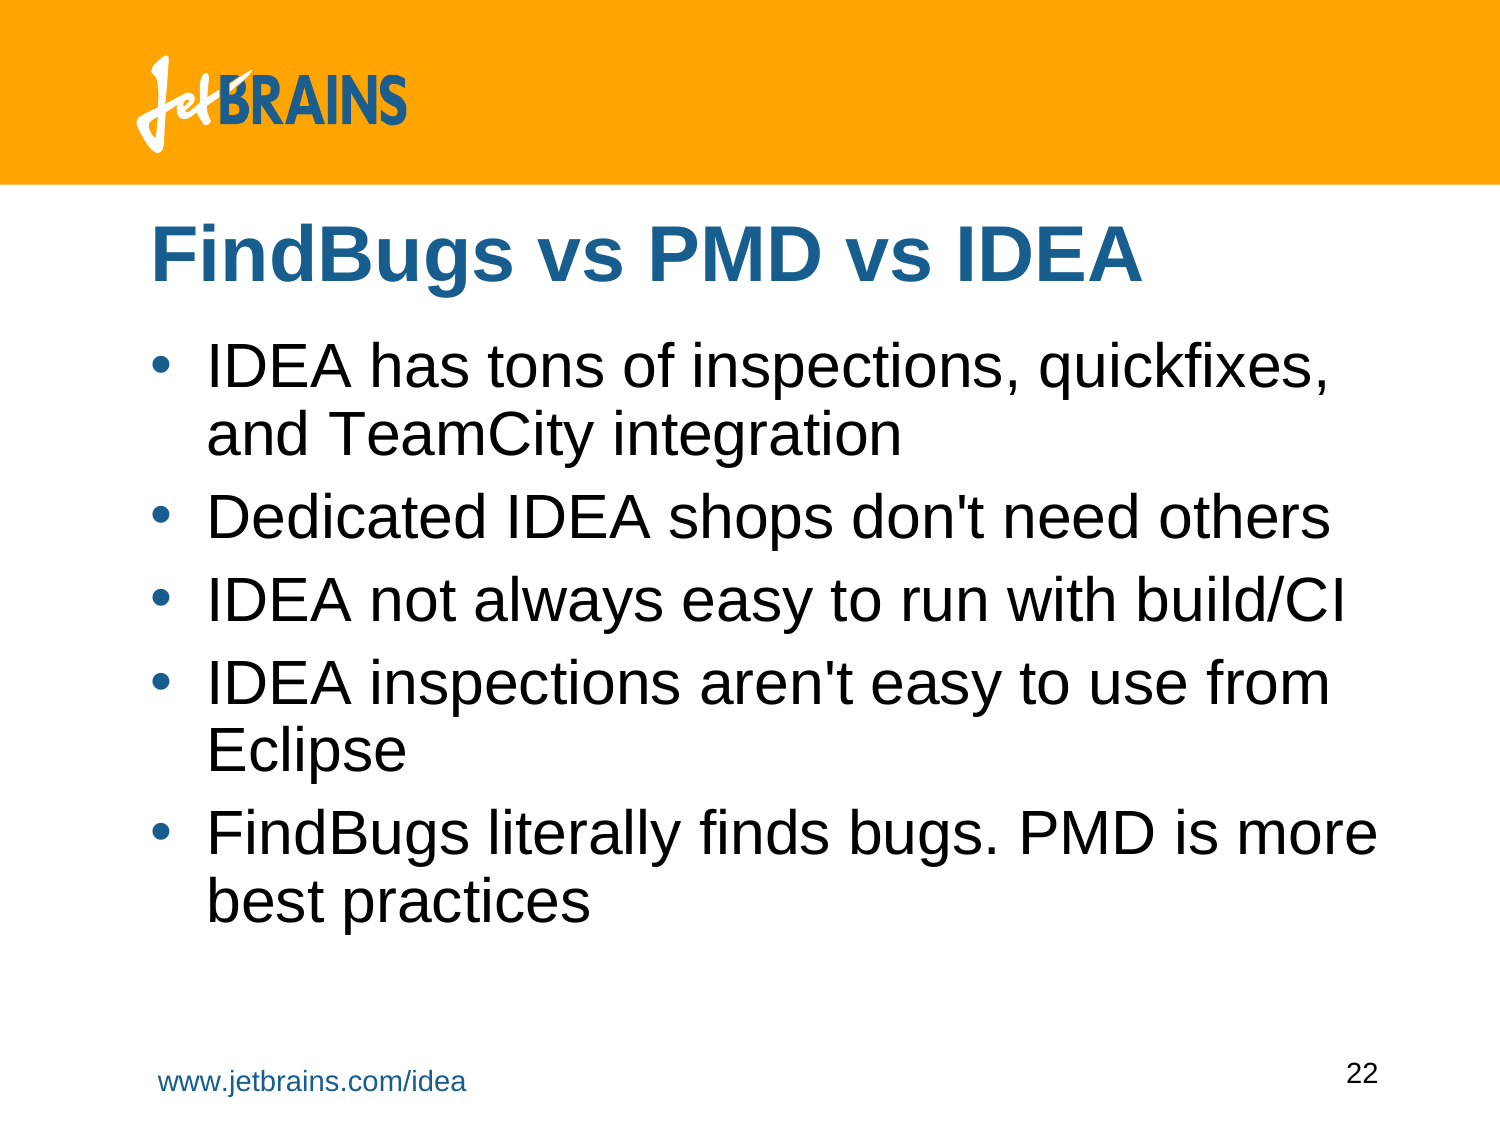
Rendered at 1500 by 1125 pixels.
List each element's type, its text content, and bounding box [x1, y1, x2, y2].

list IDEA has tons of inspections, quickfixes, and TeamCity integration Dedicated IDEA shops don't need others IDEA not always easy to run with build/CI IDEA inspections aren't easy to use from Eclipse FindBugs literally finds bugs. PMD is more best practices [135, 326, 1426, 979]
title FindBugs vs PMD vs IDEA [135, 194, 1377, 305]
